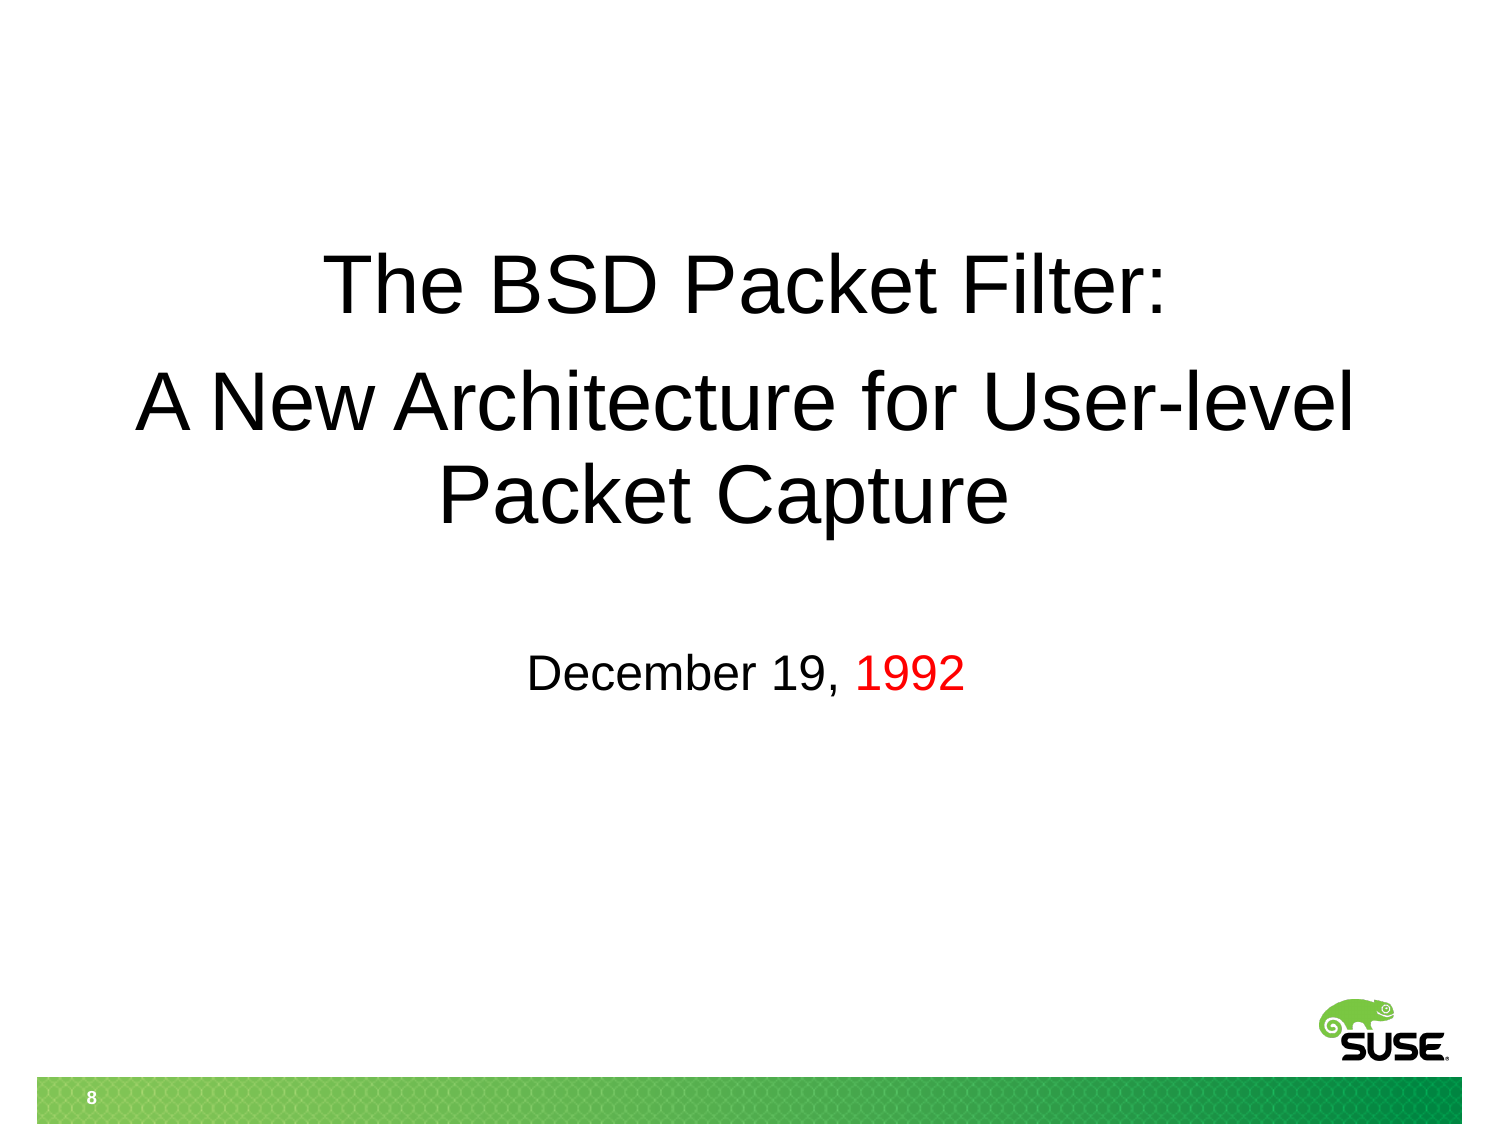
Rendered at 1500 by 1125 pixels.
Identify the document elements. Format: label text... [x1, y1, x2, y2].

list The BSD Packet Filter: A New Architecture for User-level Packet Capture December 19, 1992 [135, 238, 1372, 982]
picture [1319, 999, 1449, 1061]
picture [37, 1077, 1462, 1124]
